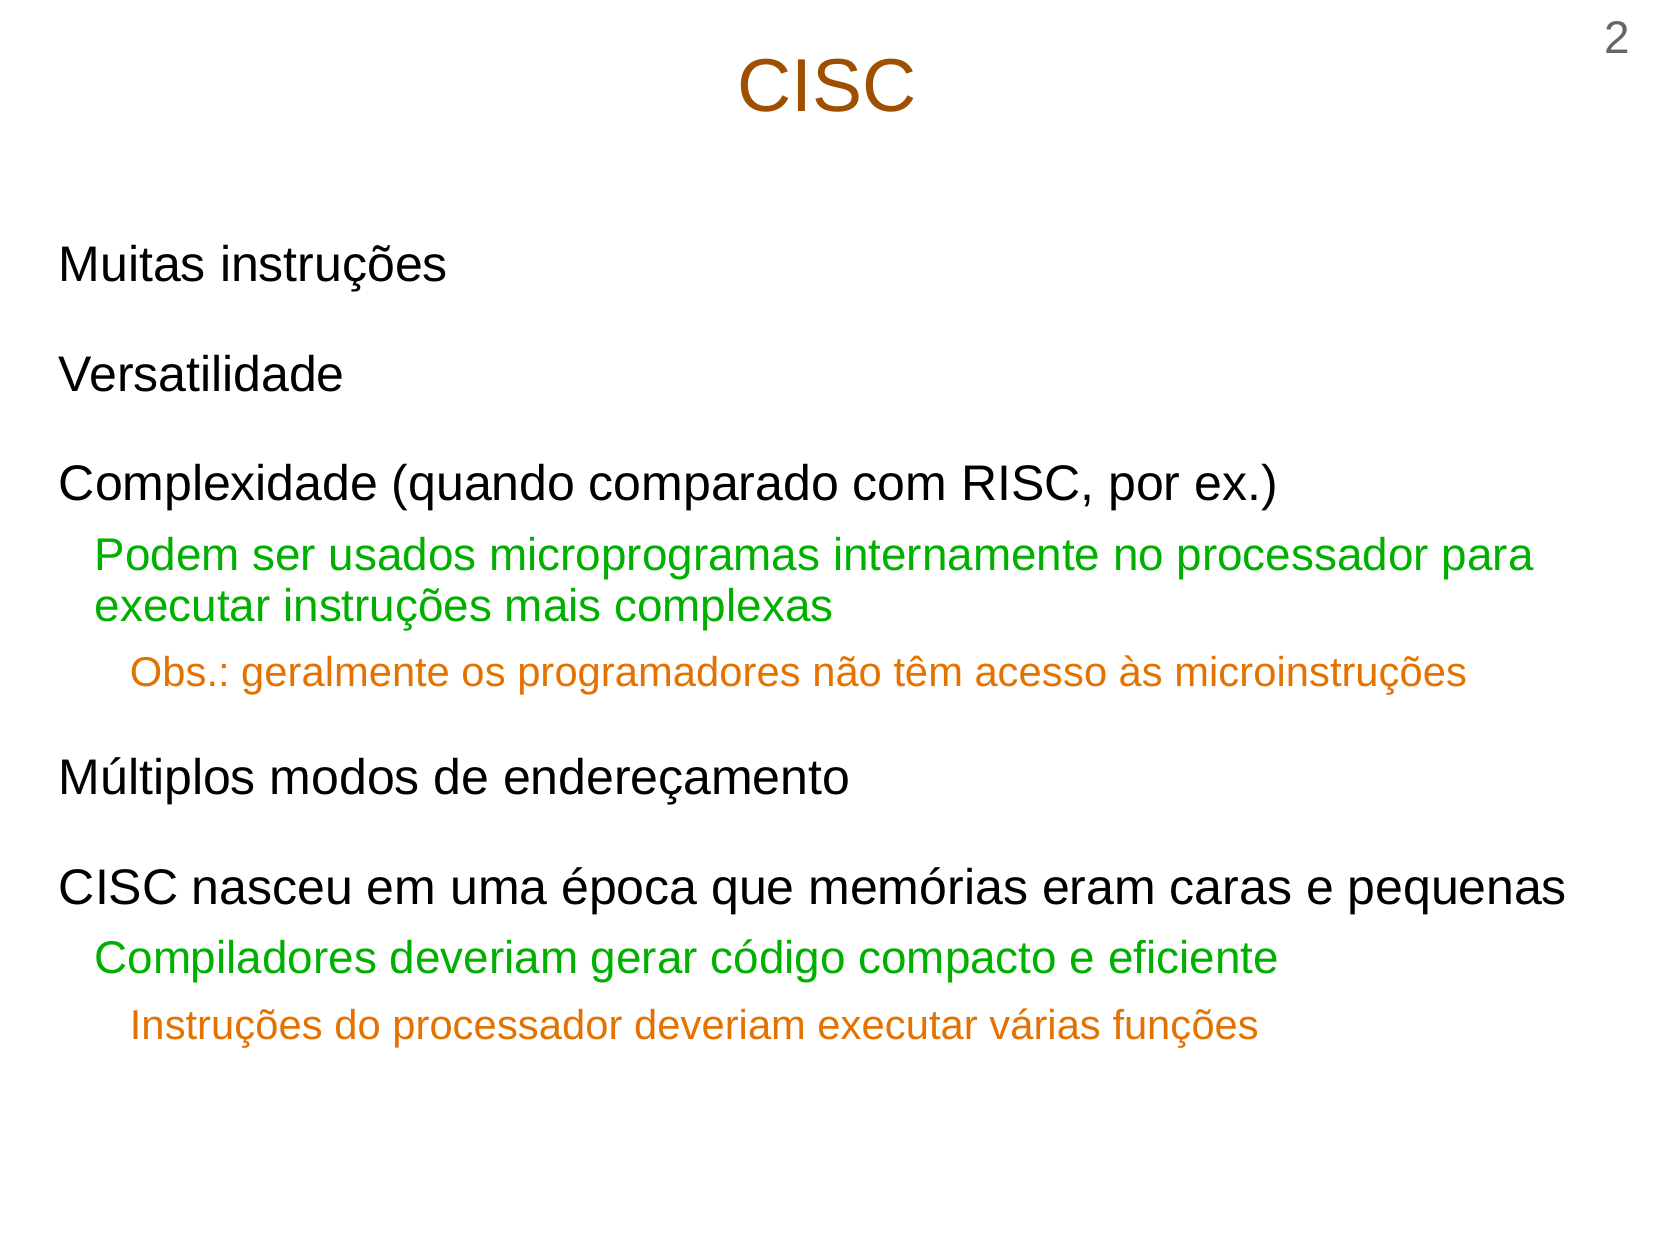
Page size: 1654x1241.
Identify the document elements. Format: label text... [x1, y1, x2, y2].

list Muitas instruções Versatilidade Complexidade (quando comparado com RISC, por ex.) Podem ser usados microprogramas internamente no processador para executar instruções mais complexas Obs.: geralmente os programadores não têm acesso às microinstruções Múltiplos modos de endereçamento CISC nasceu em uma época que memórias eram caras e pequenas Compiladores deveriam gerar código compacto e eficiente Instruções do processador deveriam executar várias funções [59, 236, 1595, 1211]
title CISC [59, 29, 1595, 148]
